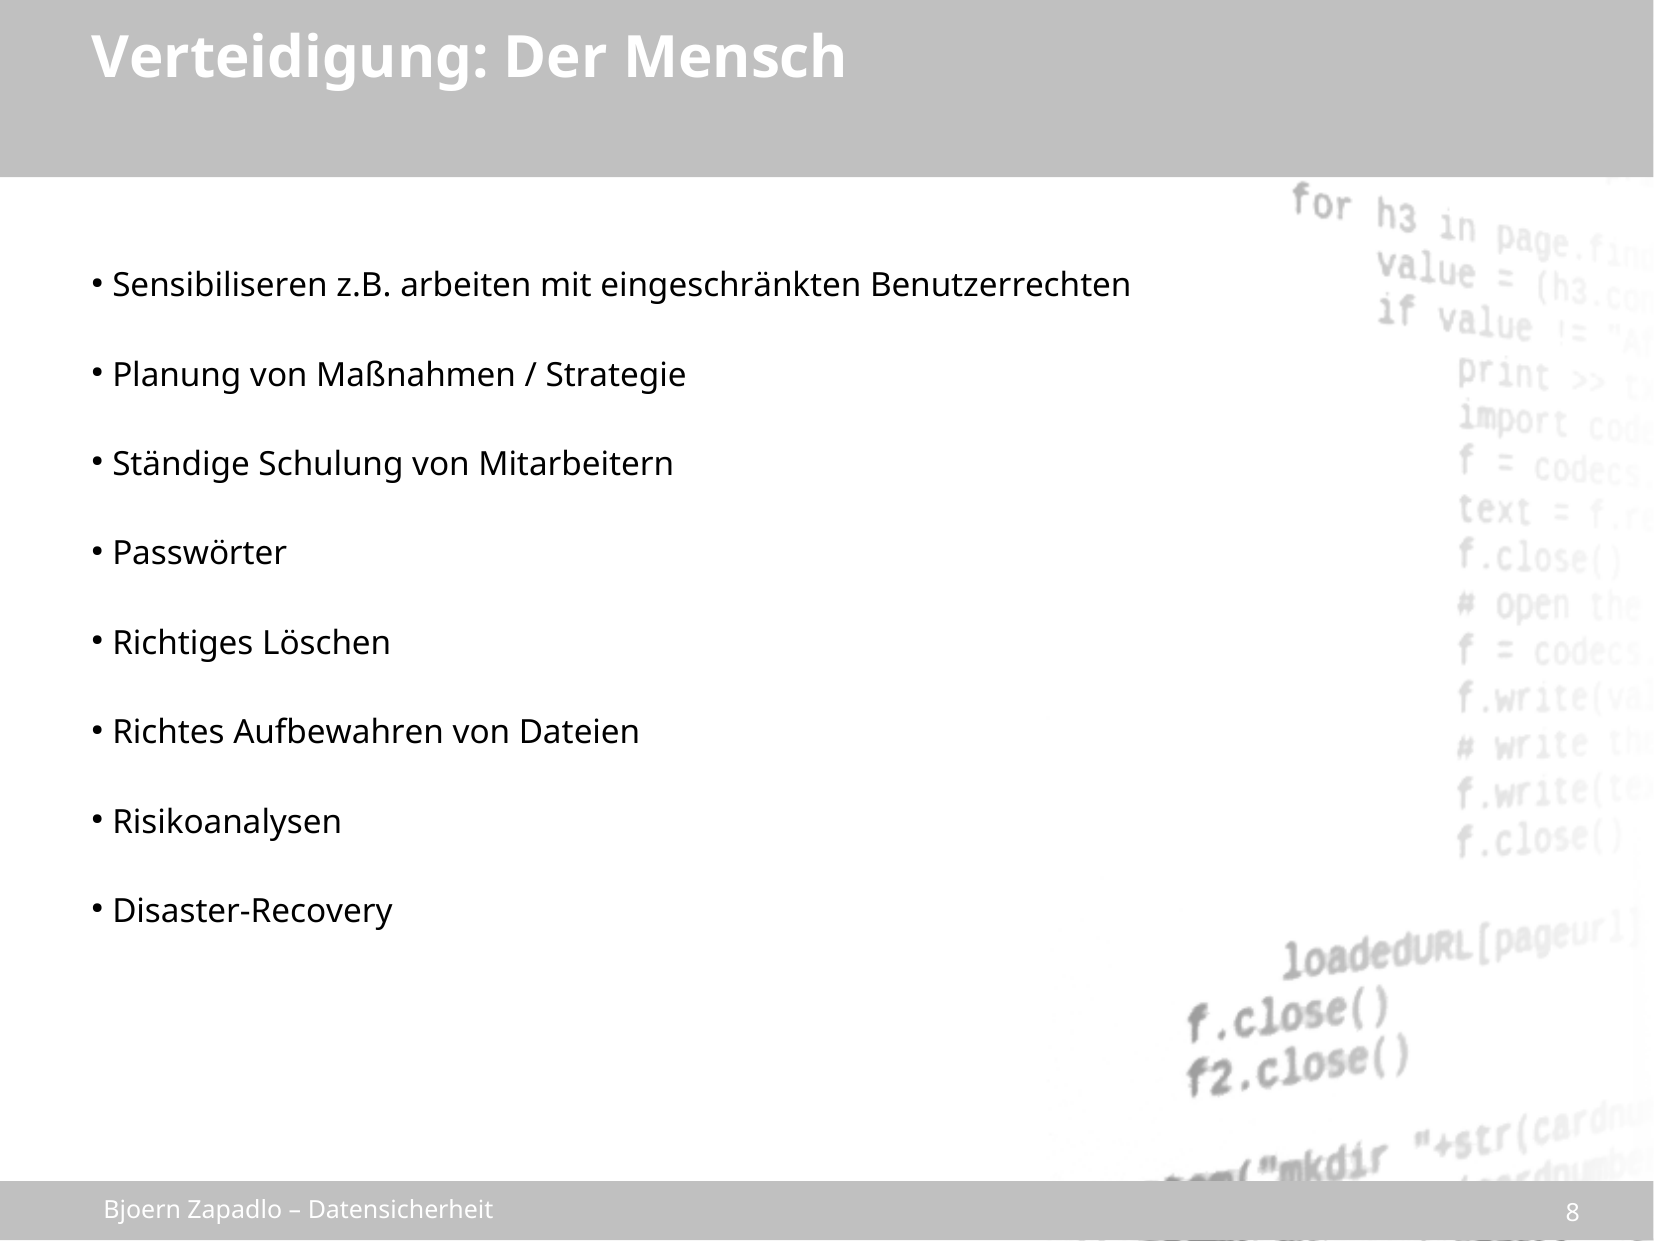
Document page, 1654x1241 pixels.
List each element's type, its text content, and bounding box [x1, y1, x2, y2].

picture [0, 178, 1654, 1181]
text_box Verteidigung: Der Mensch [76, 17, 1444, 98]
text_box Sensibiliseren z.B. arbeiten mit eingeschränkten Benutzerrechten Planung von Maßnahmen / Strategie Ständige Schulung von Mitarbeitern Passwörter Richtiges Löschen Richtes Aufbewahren von Dateien Risikoanalysen Disaster-Recovery [76, 236, 1432, 937]
